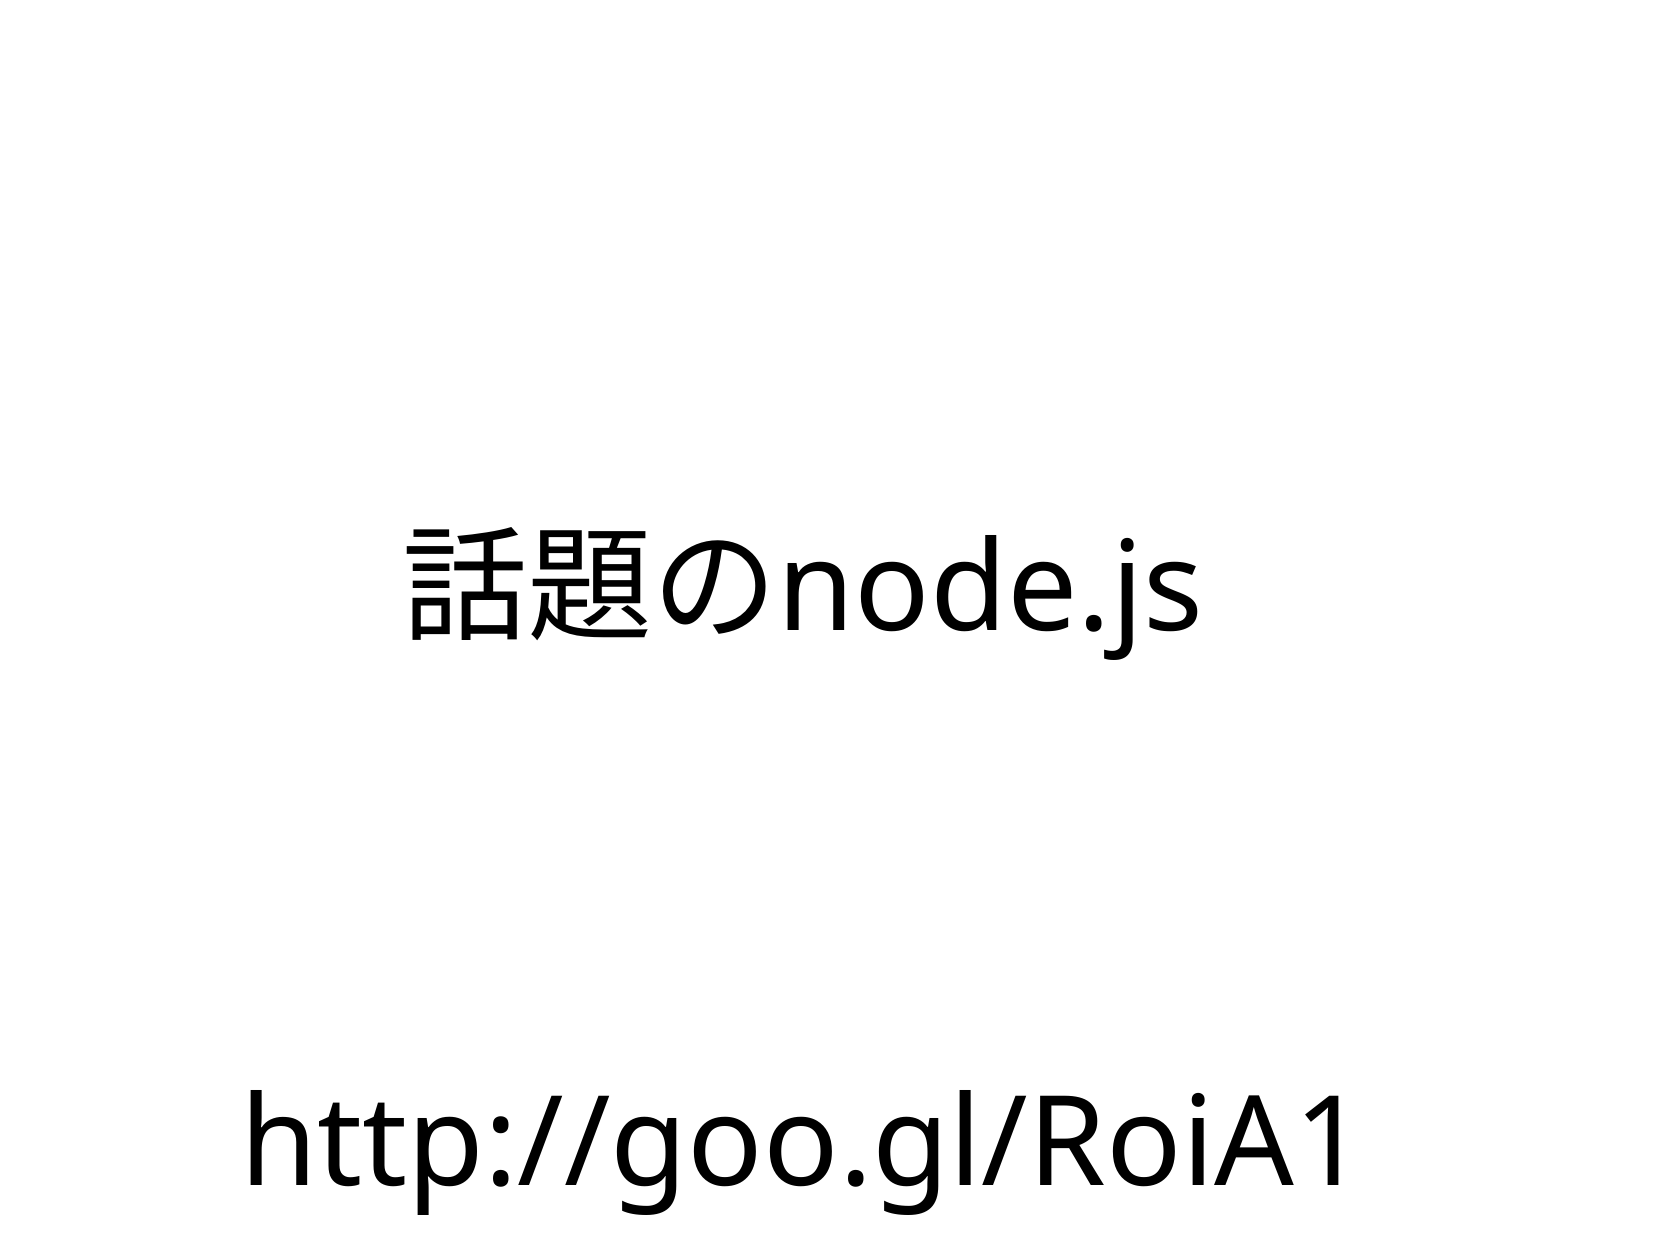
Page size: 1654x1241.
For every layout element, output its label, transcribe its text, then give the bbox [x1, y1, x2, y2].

title http://goo.gl/RoiA1 [59, 1033, 1548, 1241]
title 話題のnode.js [59, 472, 1548, 680]
